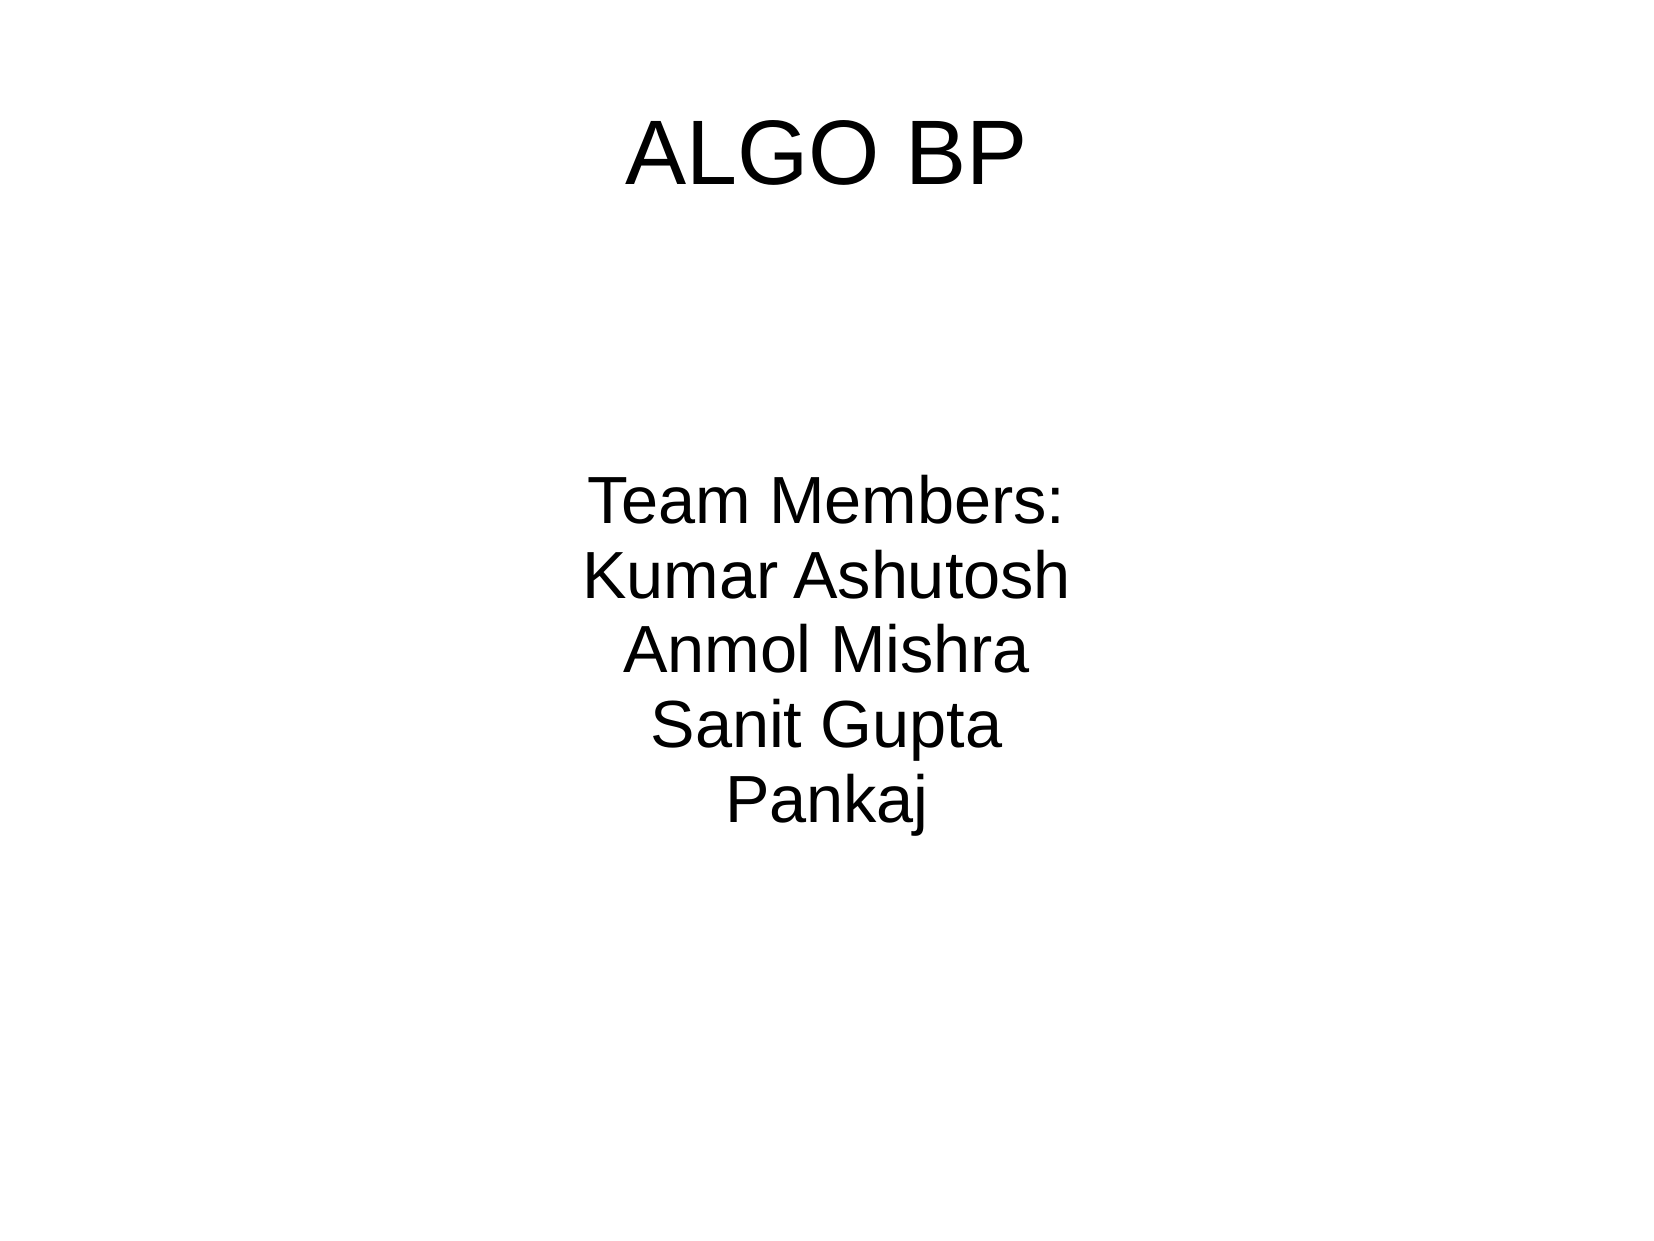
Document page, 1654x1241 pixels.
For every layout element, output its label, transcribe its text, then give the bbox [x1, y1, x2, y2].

title ALGO BP [82, 49, 1571, 257]
subtitle Team Members: Kumar Ashutosh Anmol Mishra Sanit Gupta Pankaj [82, 290, 1571, 1010]
